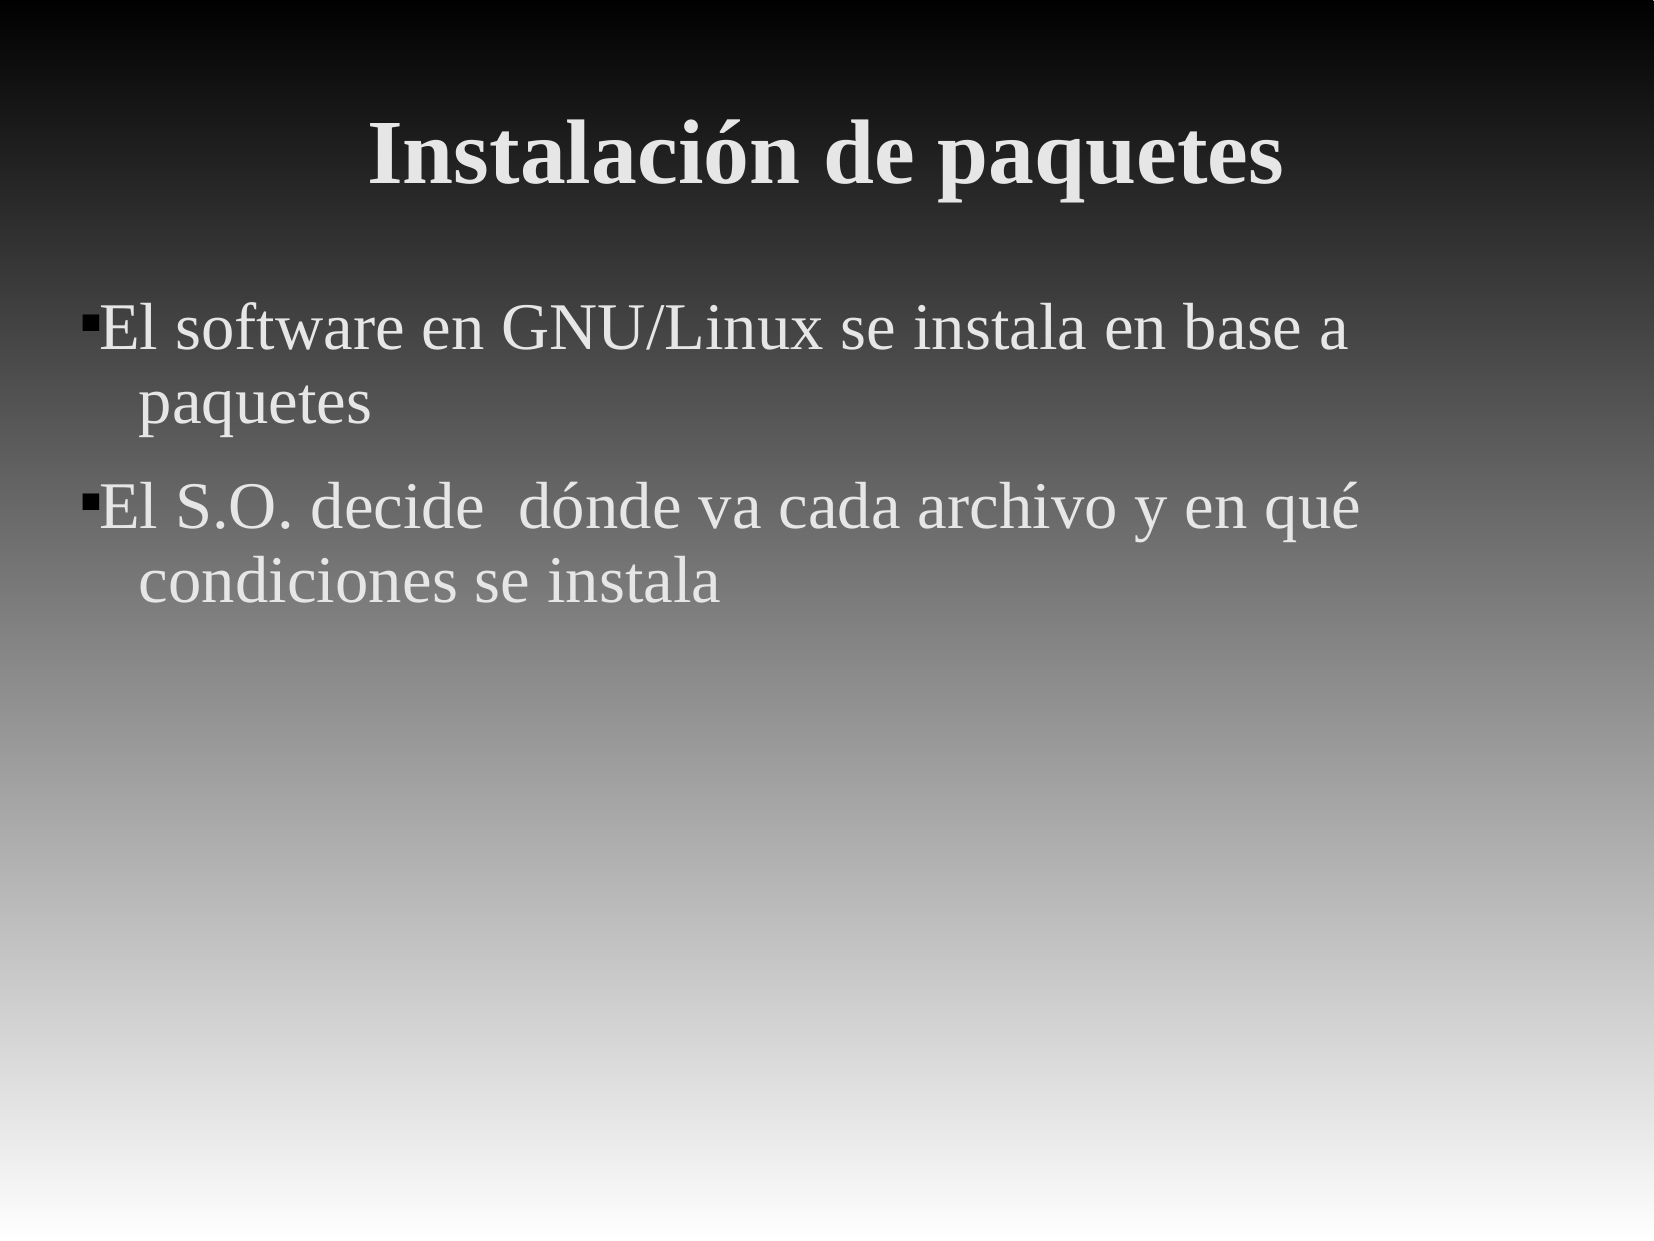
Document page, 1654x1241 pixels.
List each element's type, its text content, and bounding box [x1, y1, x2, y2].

list El software en GNU/Linux se instala en base a paquetes El S.O. decide dónde va cada archivo y en qué condiciones se instala [82, 290, 1571, 1109]
title Instalación de paquetes [82, 49, 1571, 257]
